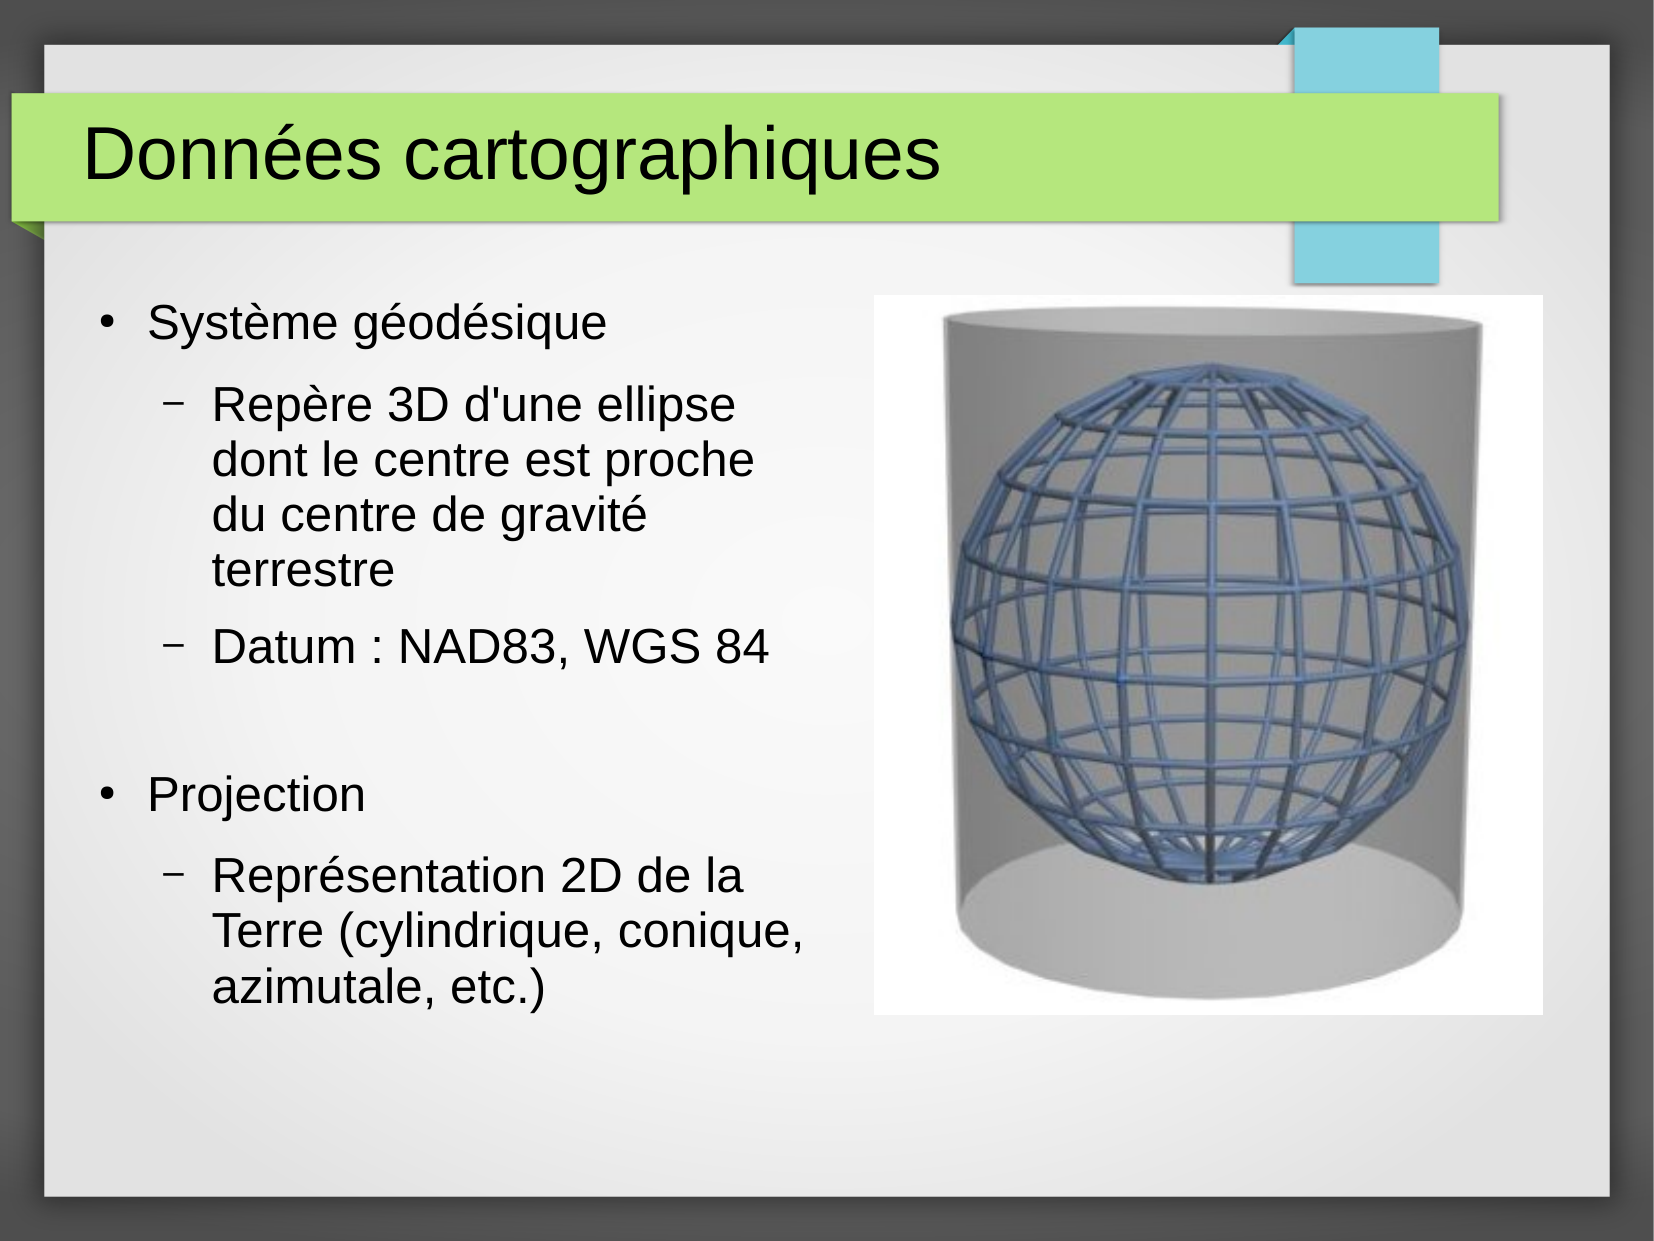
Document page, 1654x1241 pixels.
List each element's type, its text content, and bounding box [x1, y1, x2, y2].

title Données cartographiques [82, 94, 1264, 213]
picture [0, 0, 1654, 1241]
list Système géodésique Repère 3D d'une ellipse dont le centre est proche du centre de gravité terrestre Datum : NAD83, WGS 84 Projection Représentation 2D de la Terre (cylindrique, conique, azimutale, etc.) [82, 295, 809, 1015]
